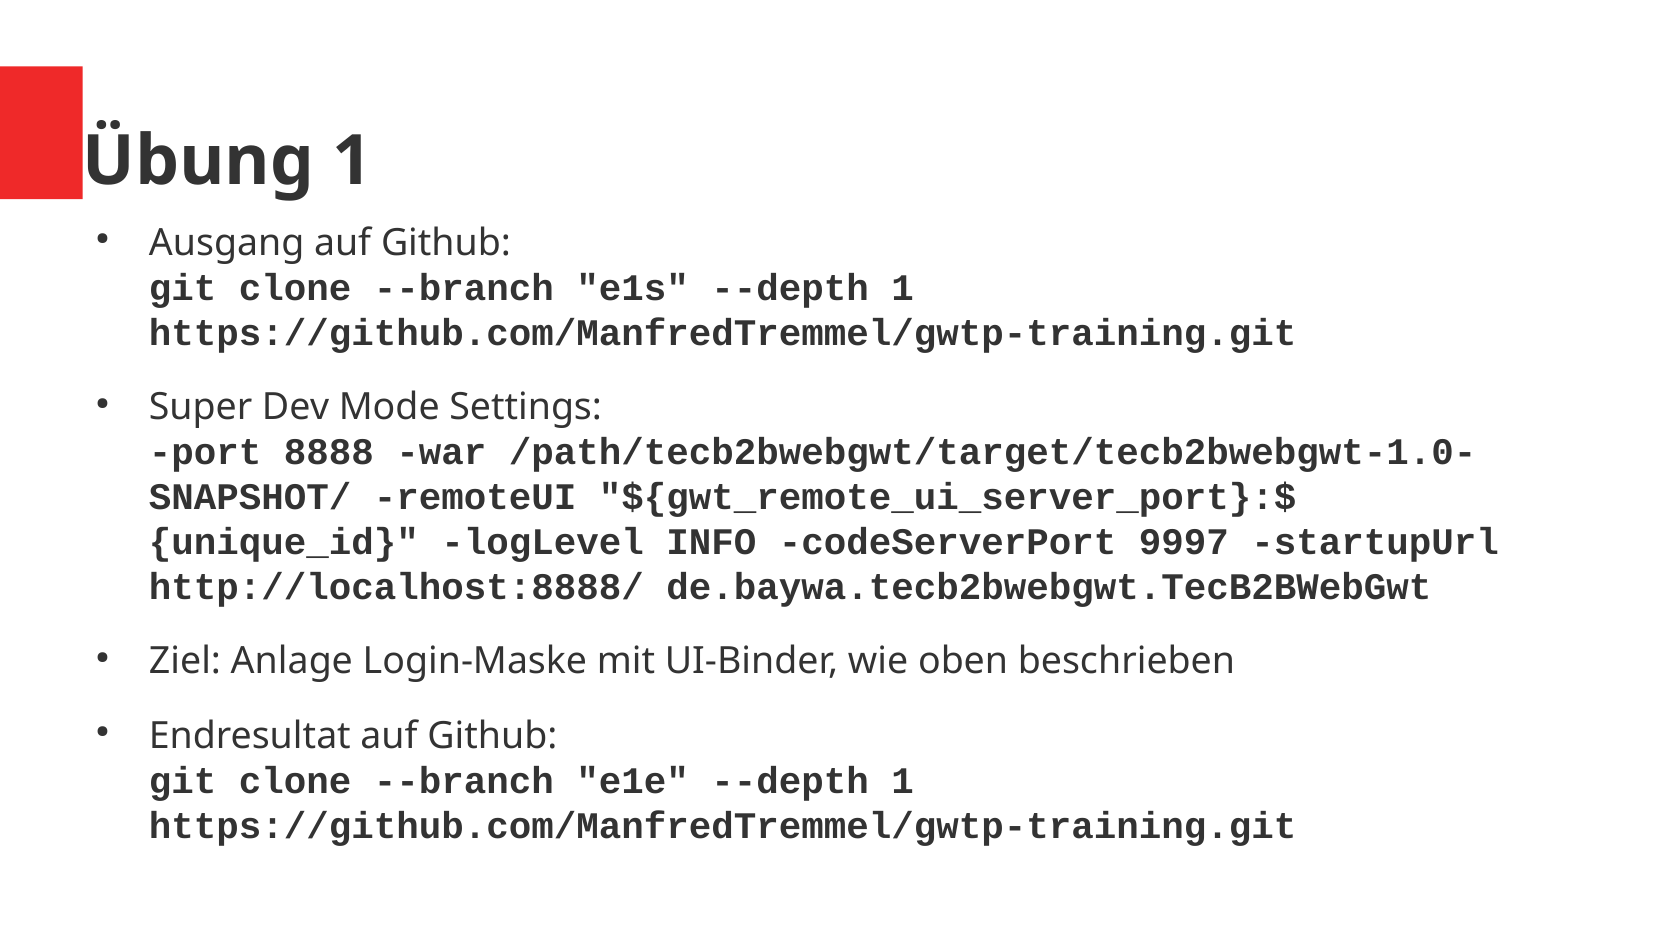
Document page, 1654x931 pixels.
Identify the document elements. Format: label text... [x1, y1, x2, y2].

list Ausgang auf Github: git clone --branch "e1s" --depth 1 https://github.com/ManfredTremmel/gwtp-training.git Super Dev Mode Settings: -port 8888 -war /path/tecb2bwebgwt/target/tecb2bwebgwt-1.0-SNAPSHOT/ -remoteUI "${gwt_remote_ui_server_port}:${unique_id}" -logLevel INFO -codeServerPort 9997 -startupUrl http://localhost:8888/ de.baywa.tecb2bwebgwt.TecB2BWebGwt Ziel: Anlage Login-Maske mit UI-Binder, wie oben beschrieben Endresultat auf Github: git clone --branch "e1e" --depth 1 https://github.com/ManfredTremmel/gwtp-training.git [78, 217, 1567, 875]
title Übung 1 [82, 33, 1571, 196]
